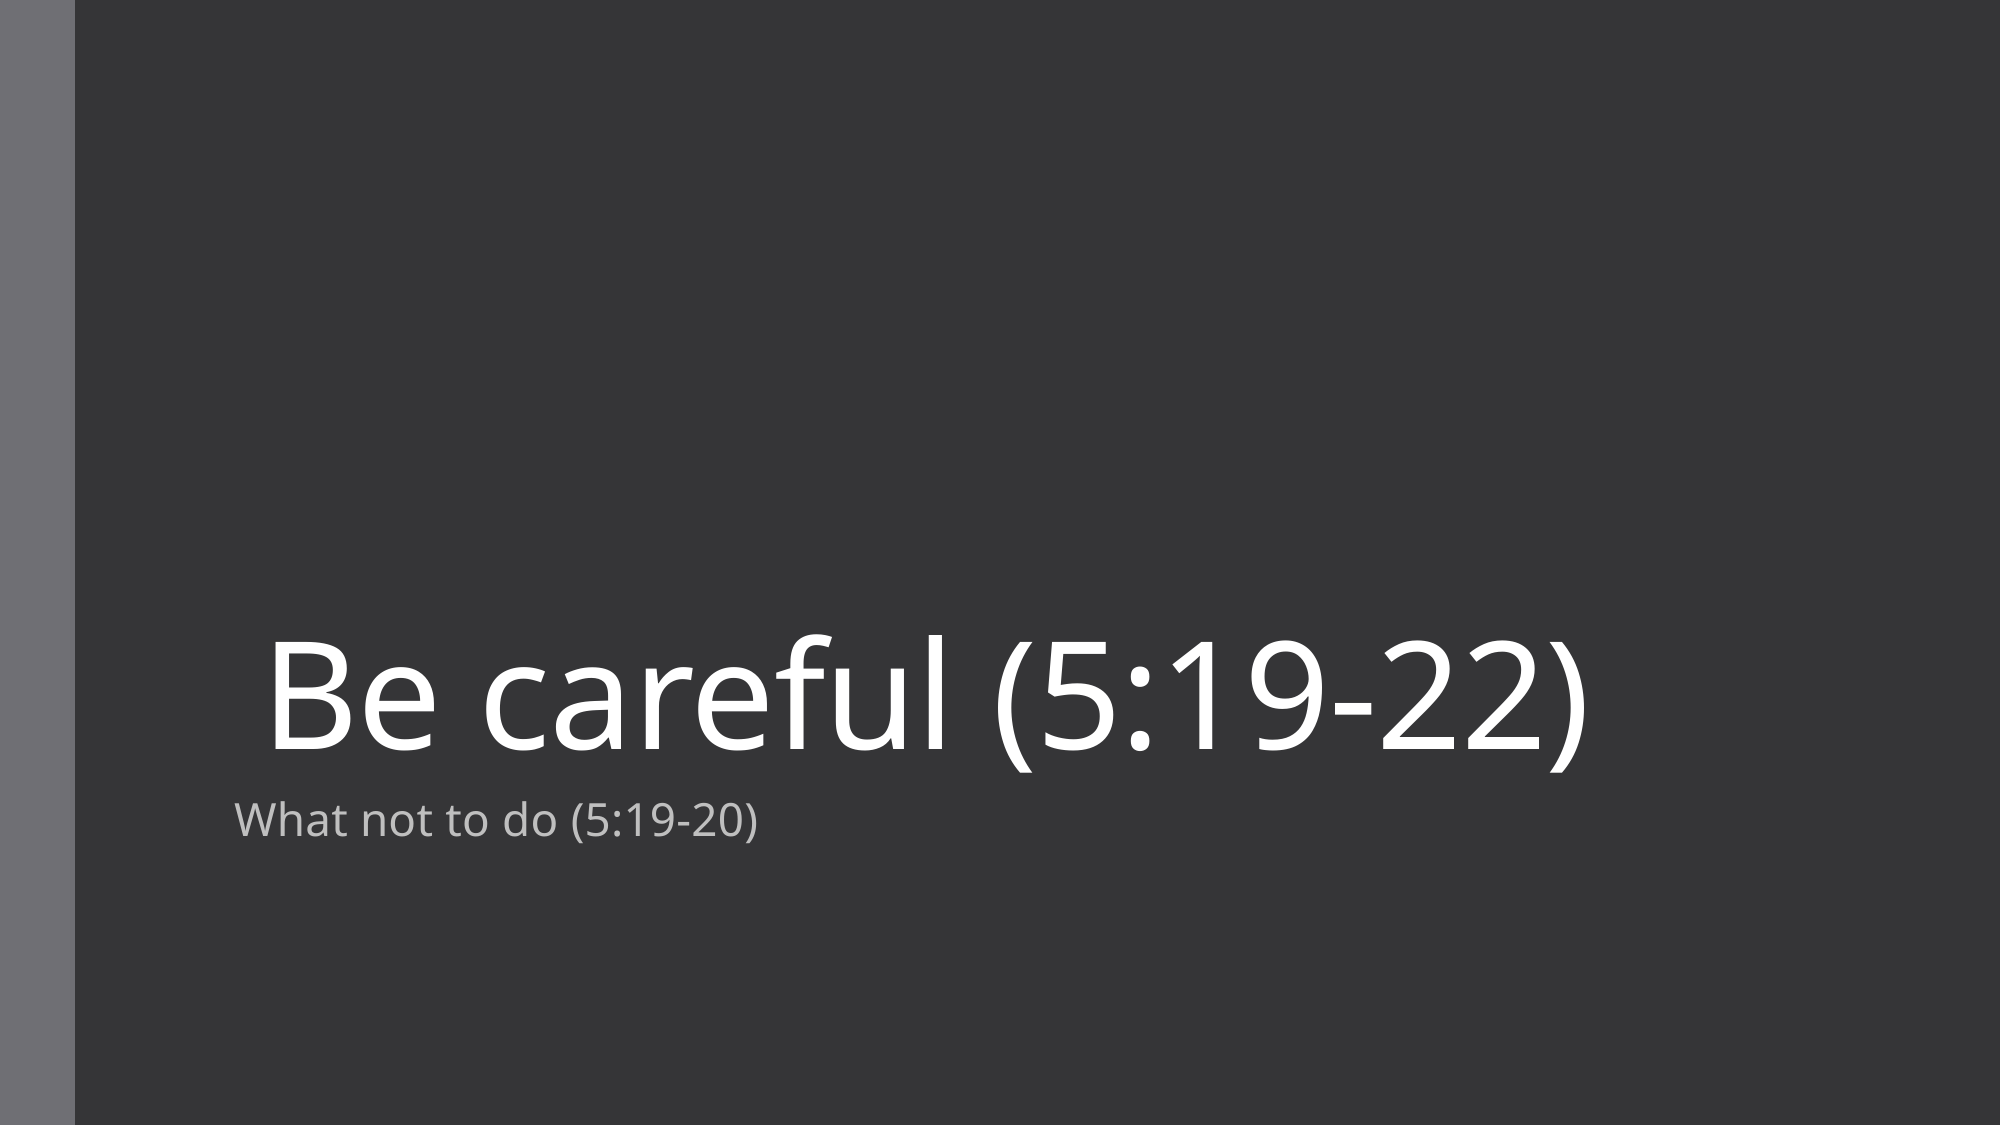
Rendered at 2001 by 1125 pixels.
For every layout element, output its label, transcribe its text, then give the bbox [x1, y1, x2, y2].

title Be careful (5:19-22) [206, 124, 1752, 787]
subtitle What not to do (5:19-20) [206, 787, 1752, 1066]
